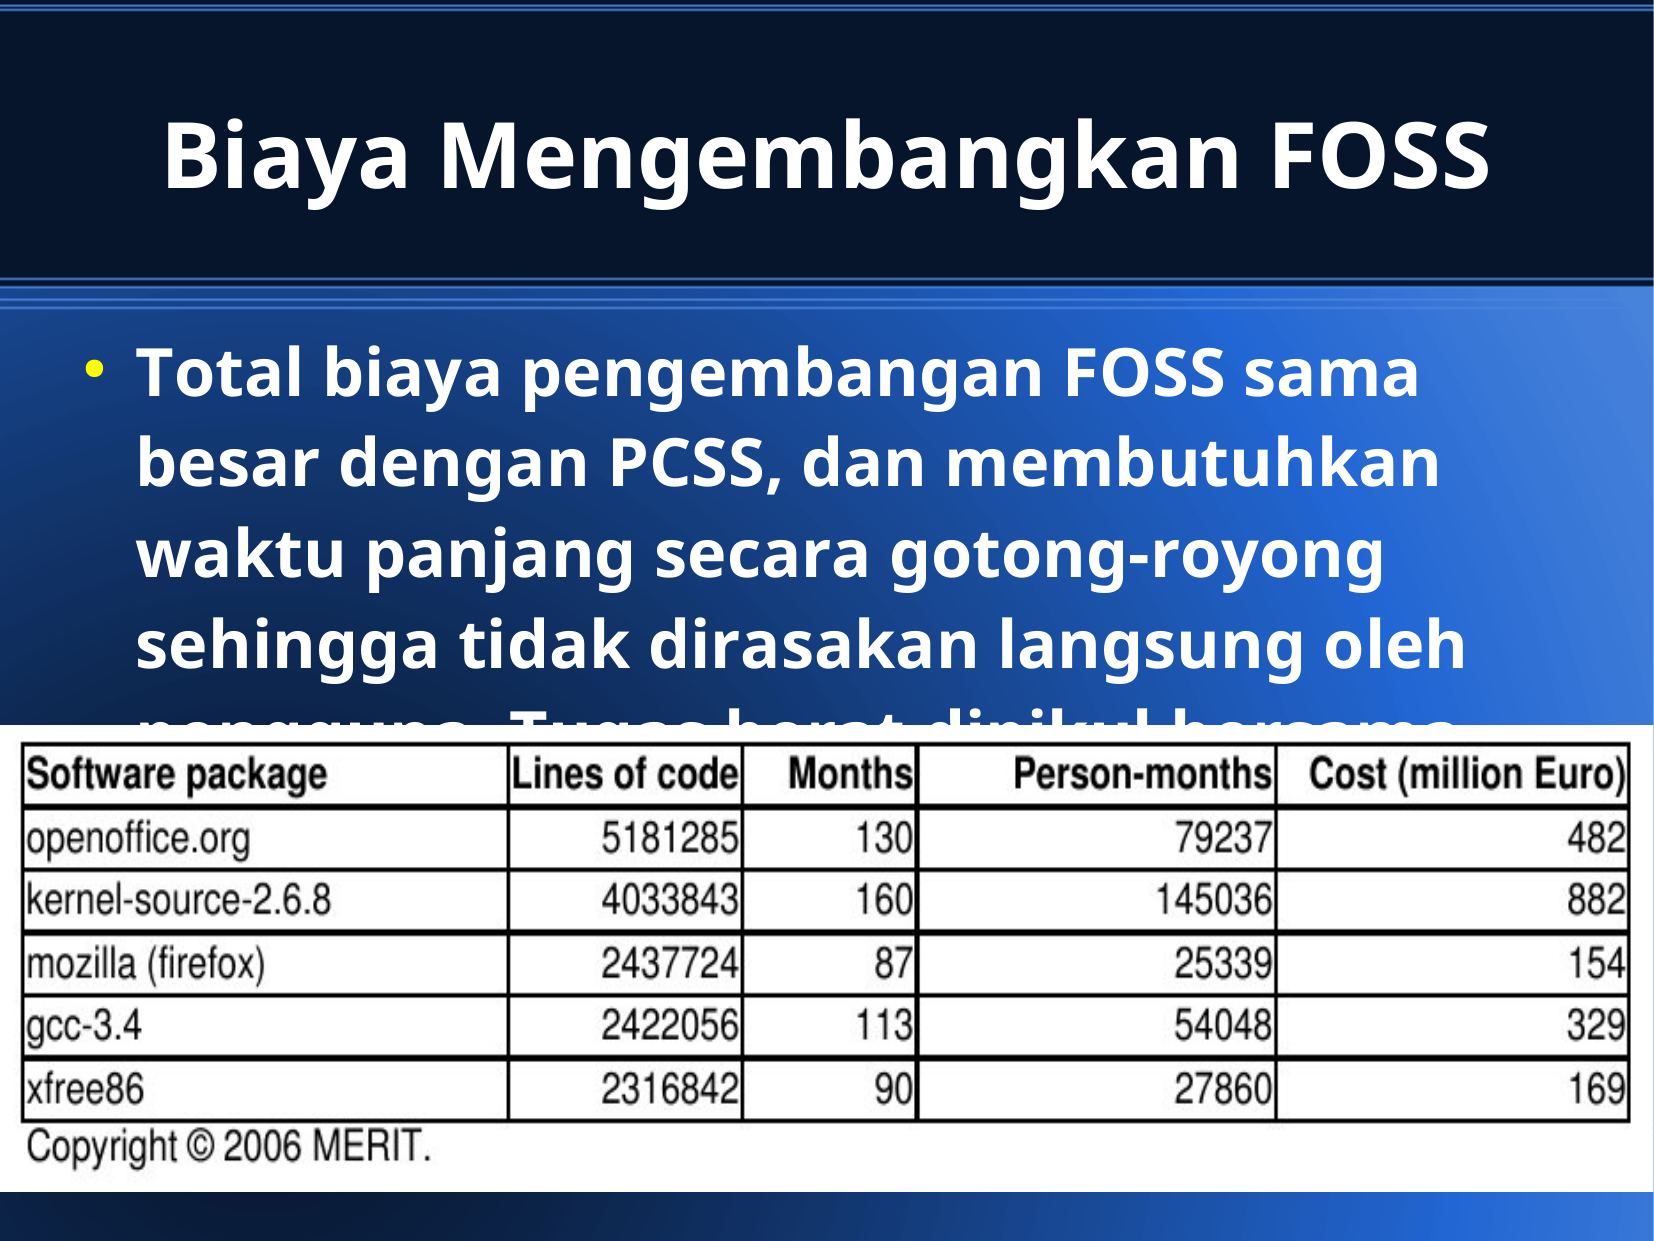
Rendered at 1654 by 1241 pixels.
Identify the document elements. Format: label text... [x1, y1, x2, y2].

picture [0, 0, 1654, 1241]
list Total biaya pengembangan FOSS sama besar dengan PCSS, dan membutuhkan waktu panjang secara gotong-royong sehingga tidak dirasakan langsung oleh pengguna. Tugas berat dipikul bersama menjadi ringan. [64, 324, 1601, 725]
title Biaya Mengembangkan FOSS [82, 49, 1571, 257]
